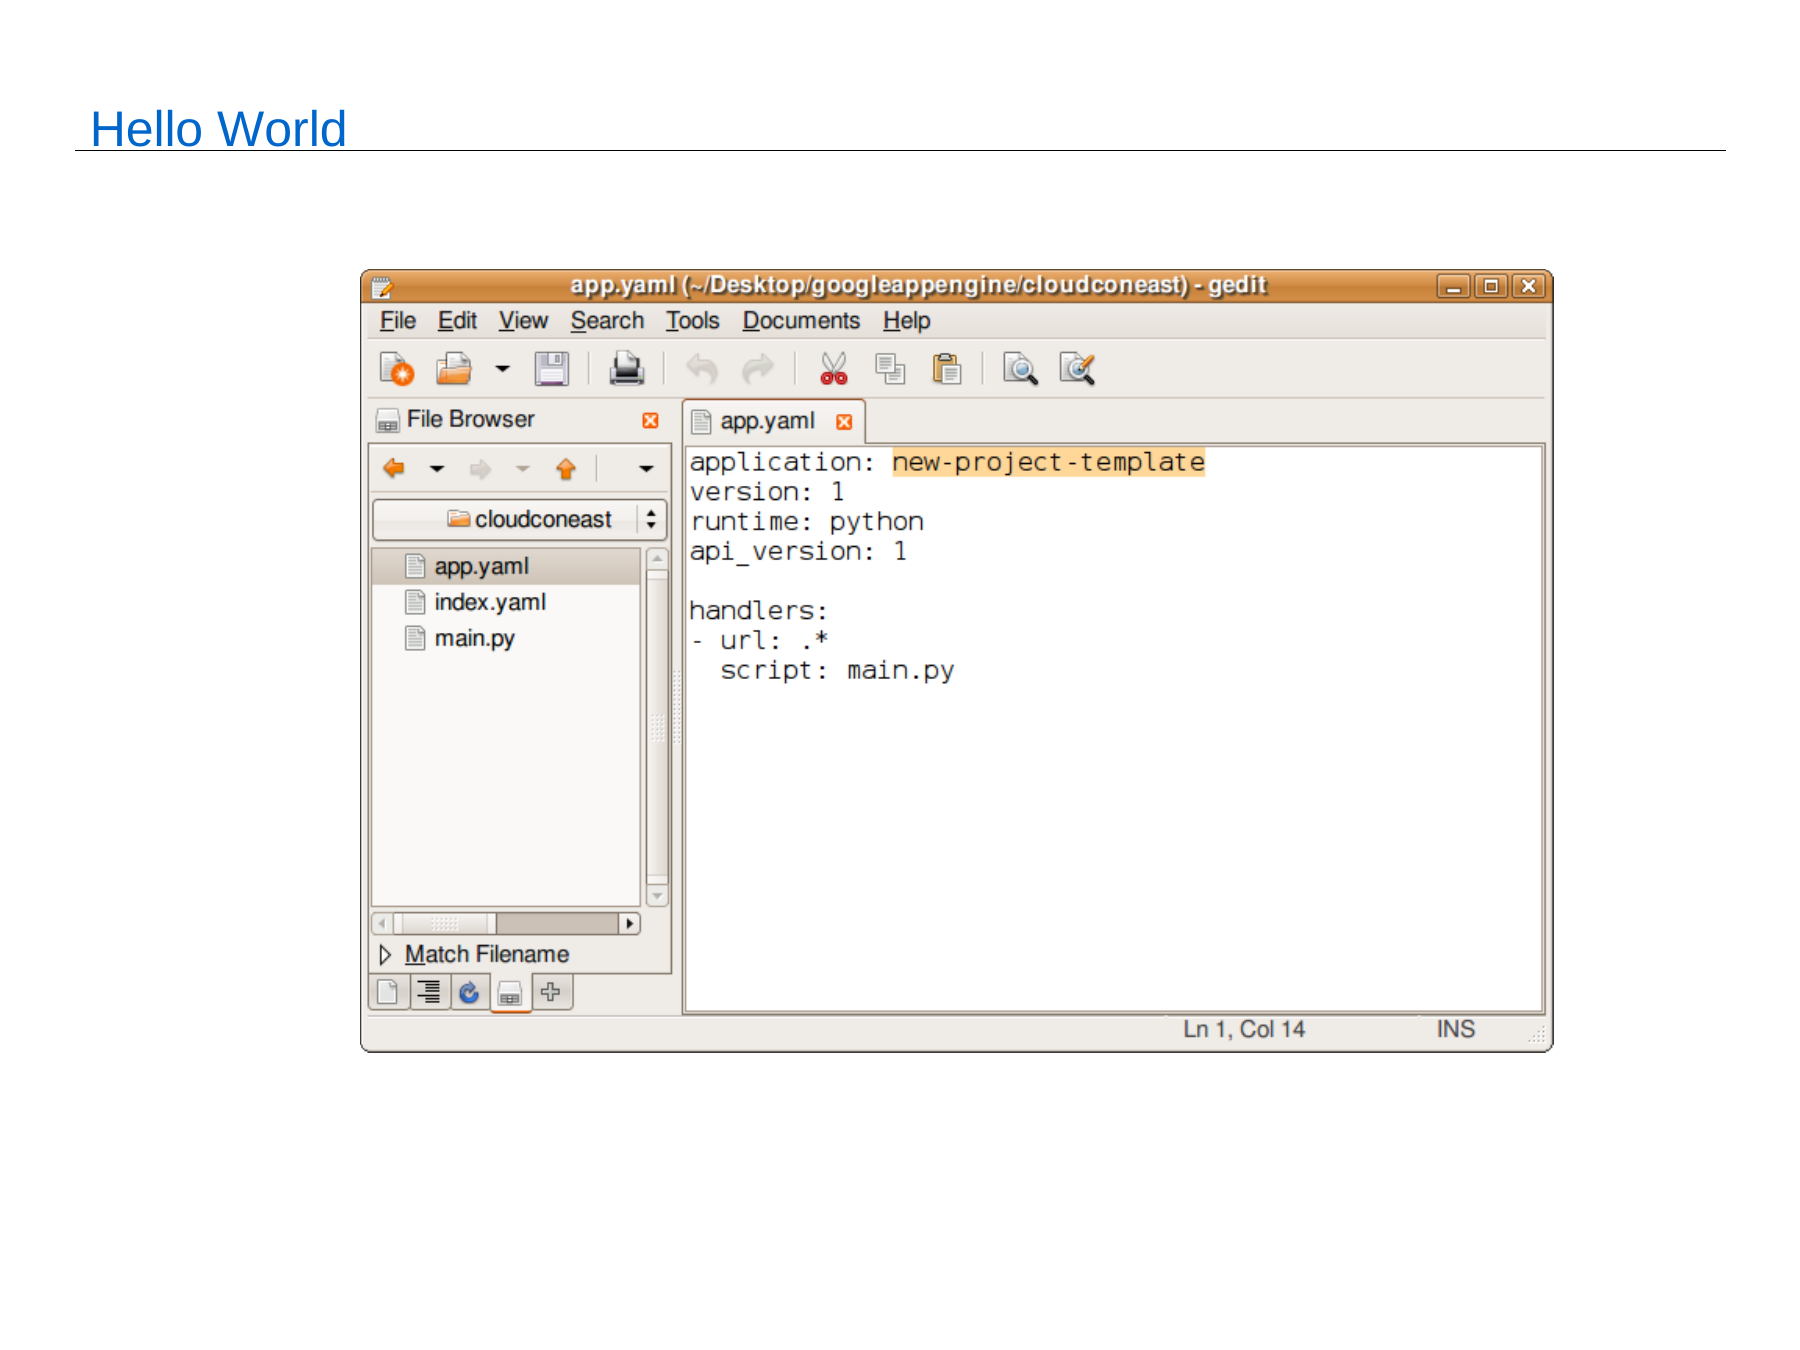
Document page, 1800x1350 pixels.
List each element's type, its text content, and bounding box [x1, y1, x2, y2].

title Hello World [89, 71, 1489, 165]
picture [360, 269, 1554, 1053]
